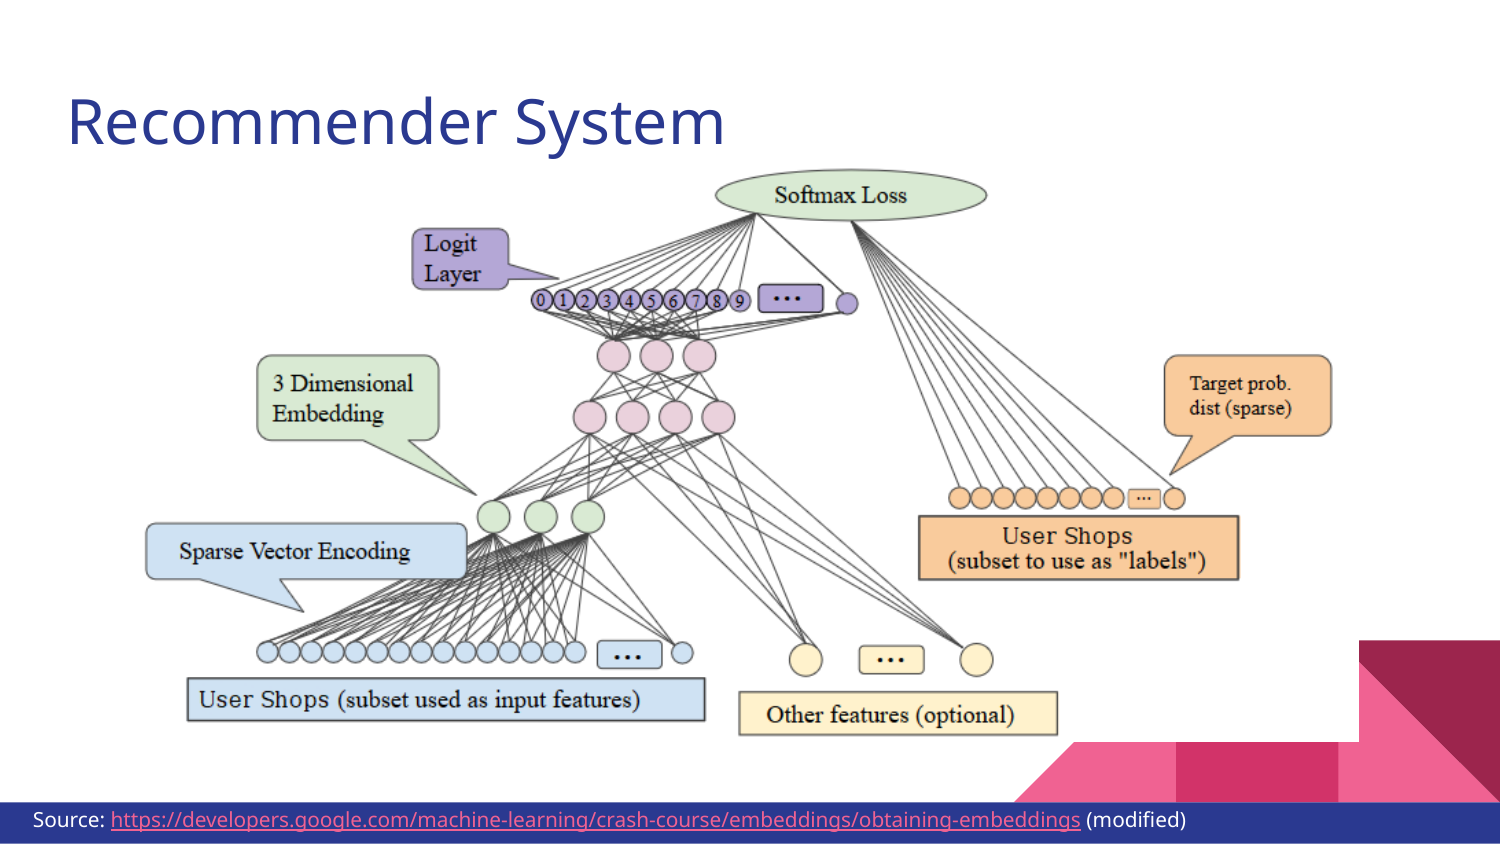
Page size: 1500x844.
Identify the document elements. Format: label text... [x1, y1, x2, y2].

text_box Source: https://developers.google.com/machine-learning/crash-course/embeddings/obtaining-embeddings (modified) [17, 791, 1425, 844]
title Recommender System [51, 67, 1449, 167]
picture [141, 166, 1359, 742]
